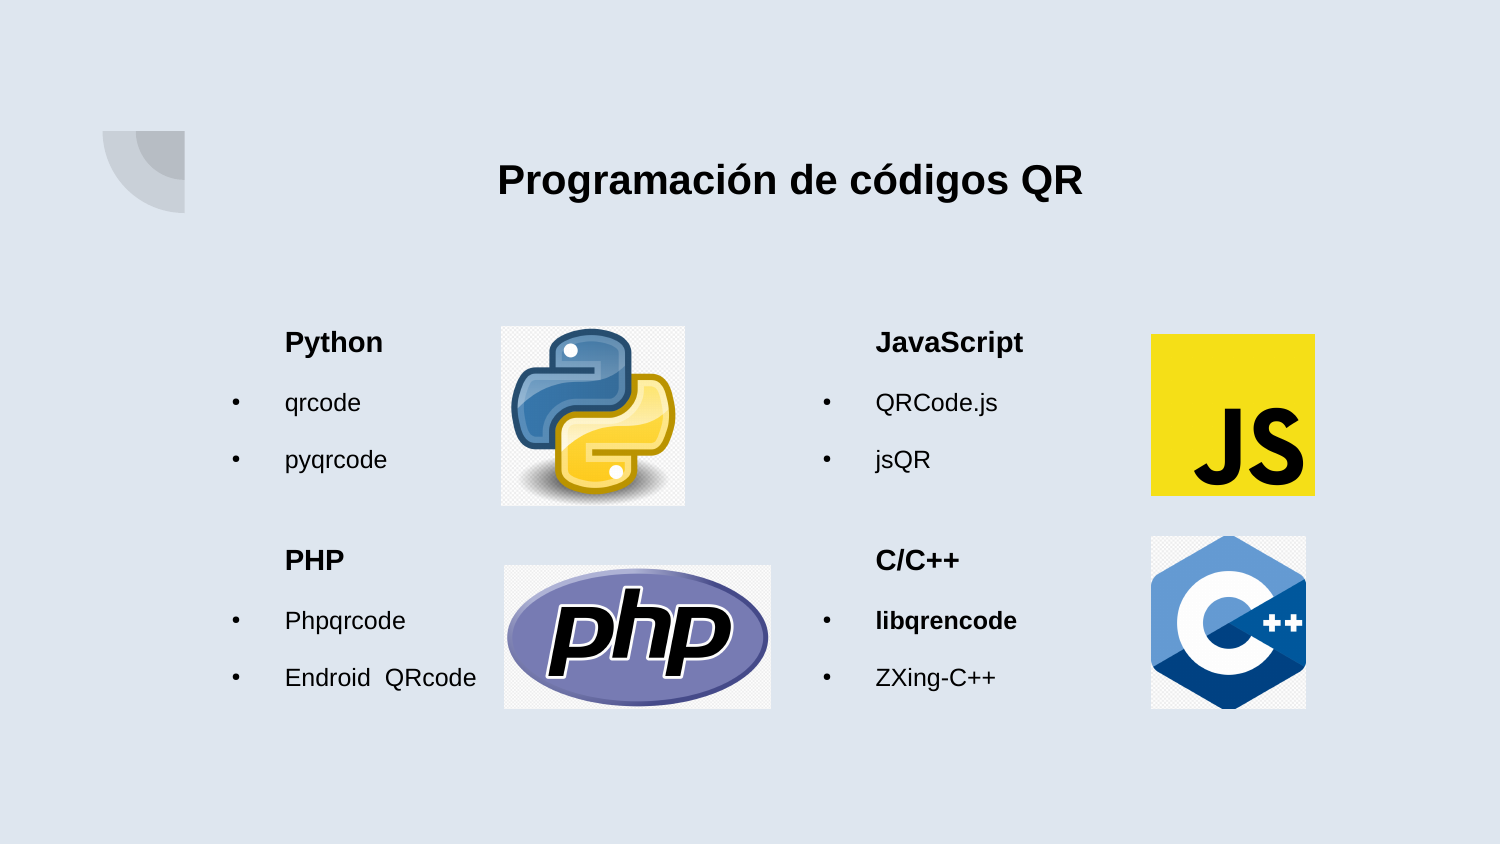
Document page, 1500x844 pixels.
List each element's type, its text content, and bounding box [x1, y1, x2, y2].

picture [1151, 334, 1315, 496]
list Python qrcode pyqrcode [213, 326, 777, 526]
list JavaScript QRCode.js jsQR [804, 326, 1368, 502]
title Programación de códigos QR [213, 98, 1368, 263]
list C/C++ libqrencode ZXing-C++ [804, 544, 1368, 744]
picture [1151, 536, 1306, 709]
list PHP Phpqrcode Endroid QRcode [213, 544, 777, 744]
picture [504, 565, 771, 709]
picture [501, 326, 685, 506]
